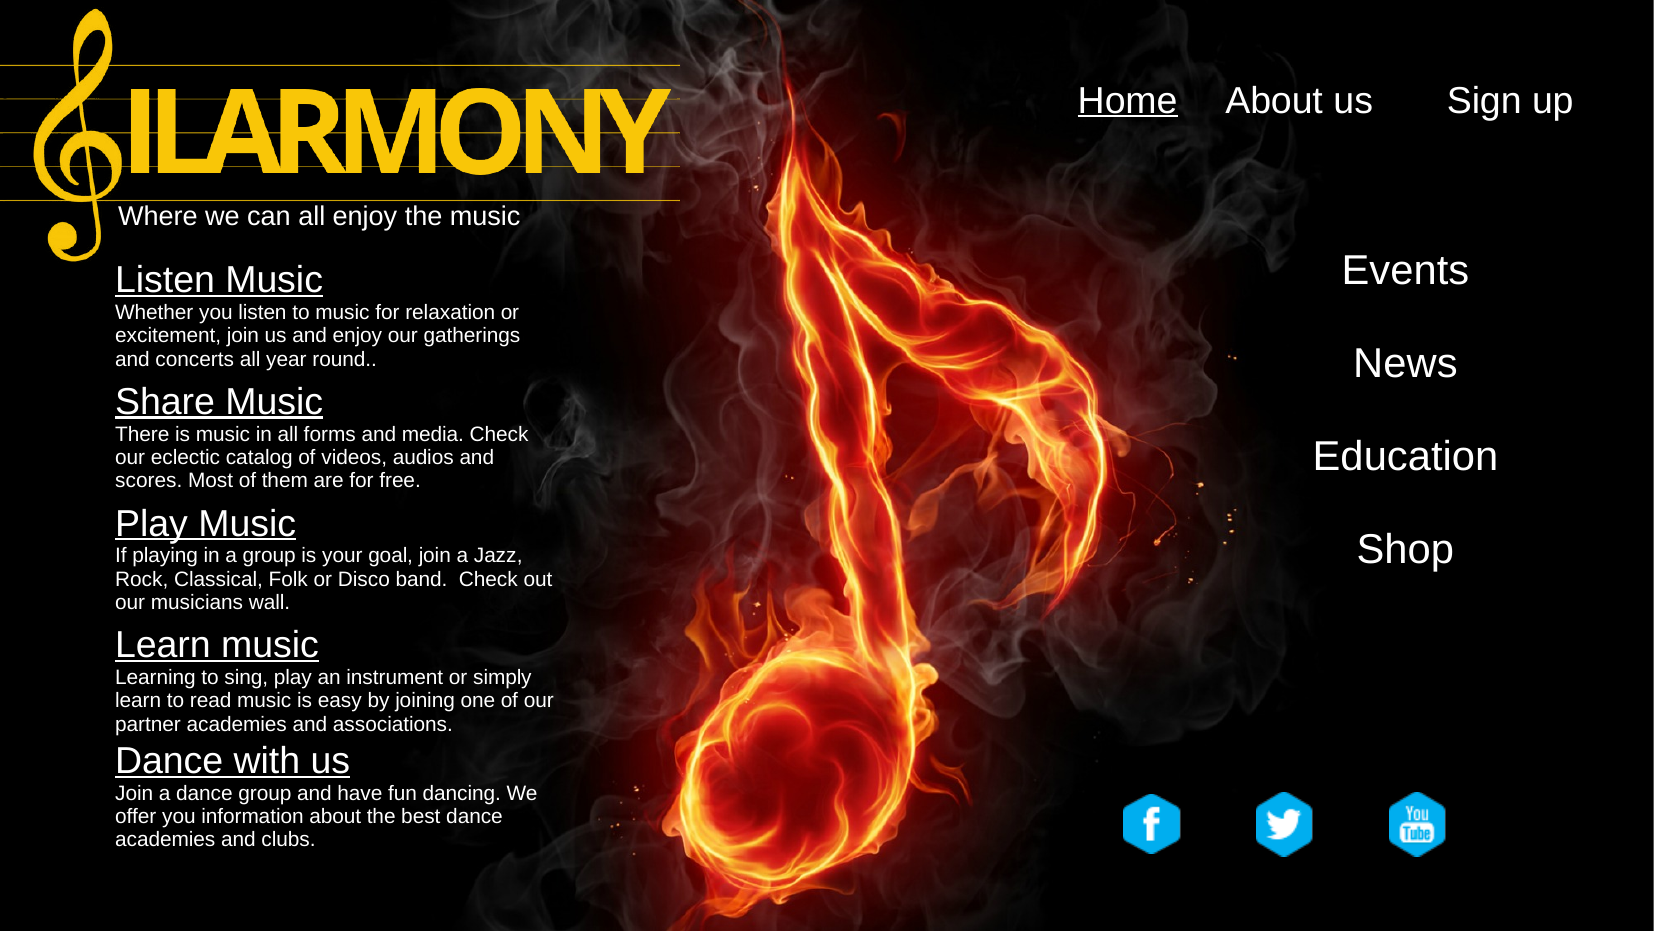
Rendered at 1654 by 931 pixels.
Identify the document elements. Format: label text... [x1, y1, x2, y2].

text_box Play Music If playing in a group is your goal, join a Jazz, Rock, Classical, Folk or Disco band. Check out our musicians wall. [100, 494, 573, 616]
text_box Learn music Learning to sing, play an instrument or simply learn to read music is easy by joining one of our partner academies and associations. [100, 616, 573, 744]
subtitle Events News Education Shop [1240, 152, 1571, 680]
text_box Home About us Sign up [1062, 71, 1625, 152]
text_box Dance with us Join a dance group and have fun dancing. We offer you information about the best dance academies and clubs. [100, 744, 573, 859]
text_box Share Music There is music in all forms and media. Check our eclectic catalog of videos, audios and scores. Most of them are for free. [100, 373, 573, 494]
text_box Listen Music Whether you listen to music for relaxation or excitement, join us and enjoy our gatherings and concerts all year round.. [100, 266, 573, 373]
picture [0, 0, 1654, 931]
